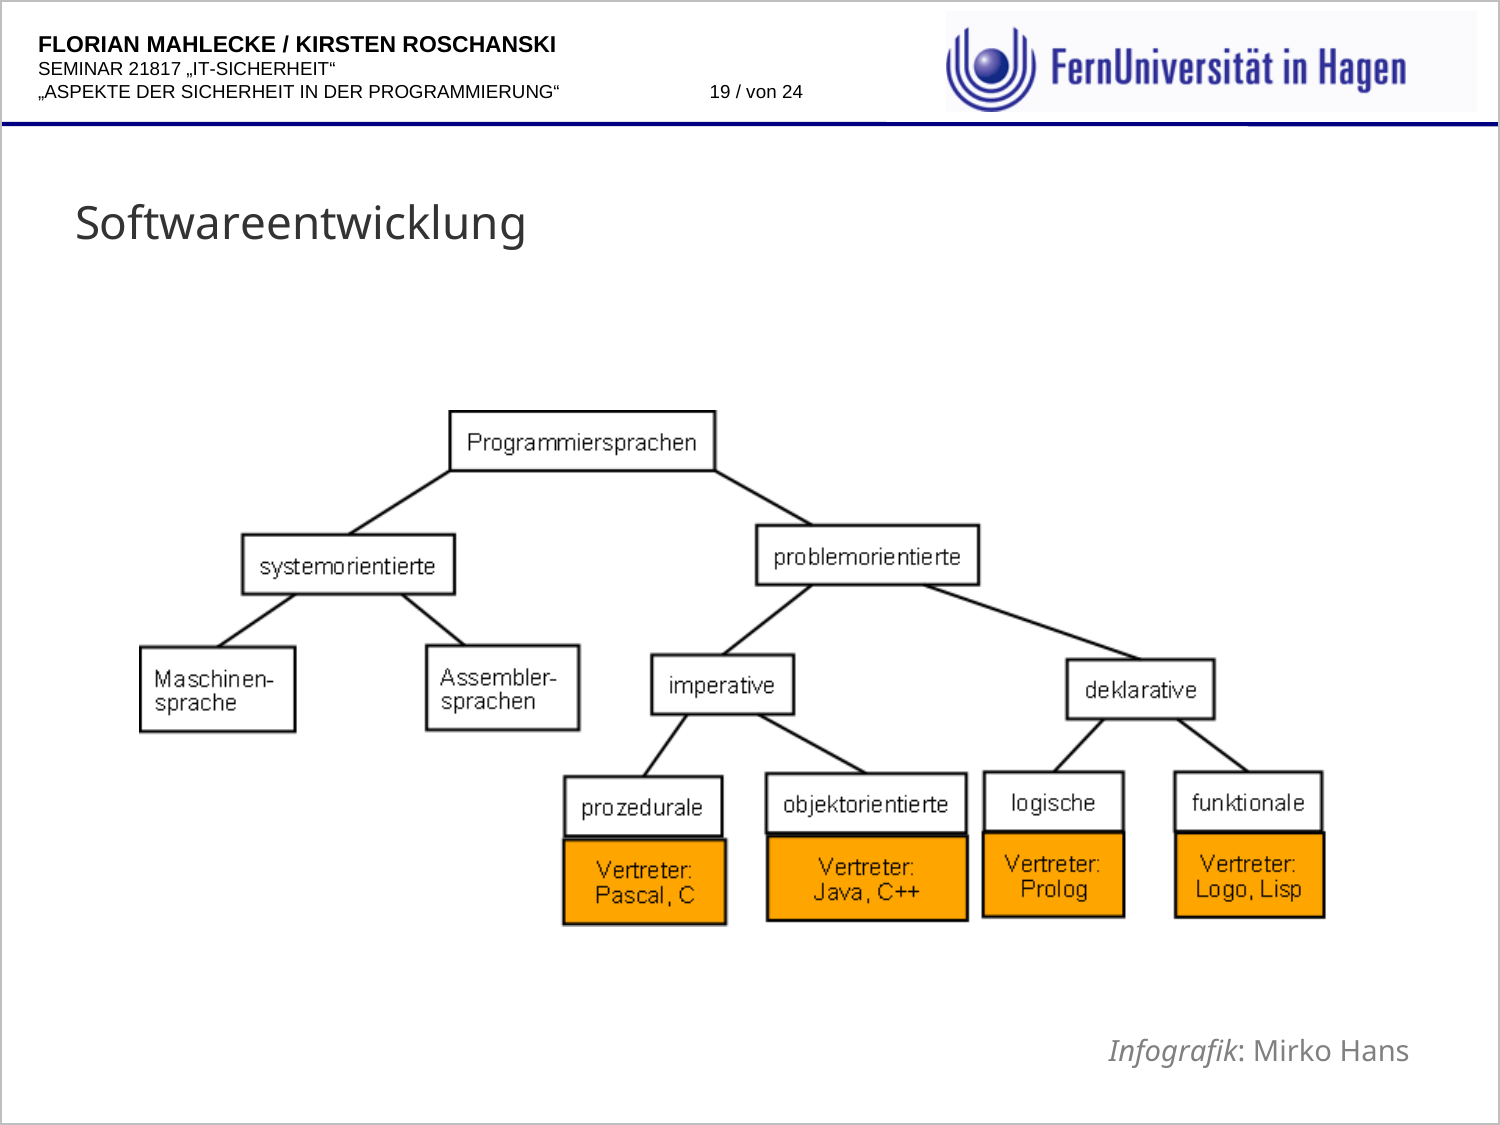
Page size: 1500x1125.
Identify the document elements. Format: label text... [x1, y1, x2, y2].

title Softwareentwicklung [75, 127, 1425, 316]
text_box Infografik: Mirko Hans [1094, 1025, 1407, 1075]
picture [946, 11, 1477, 112]
picture [139, 410, 1329, 927]
